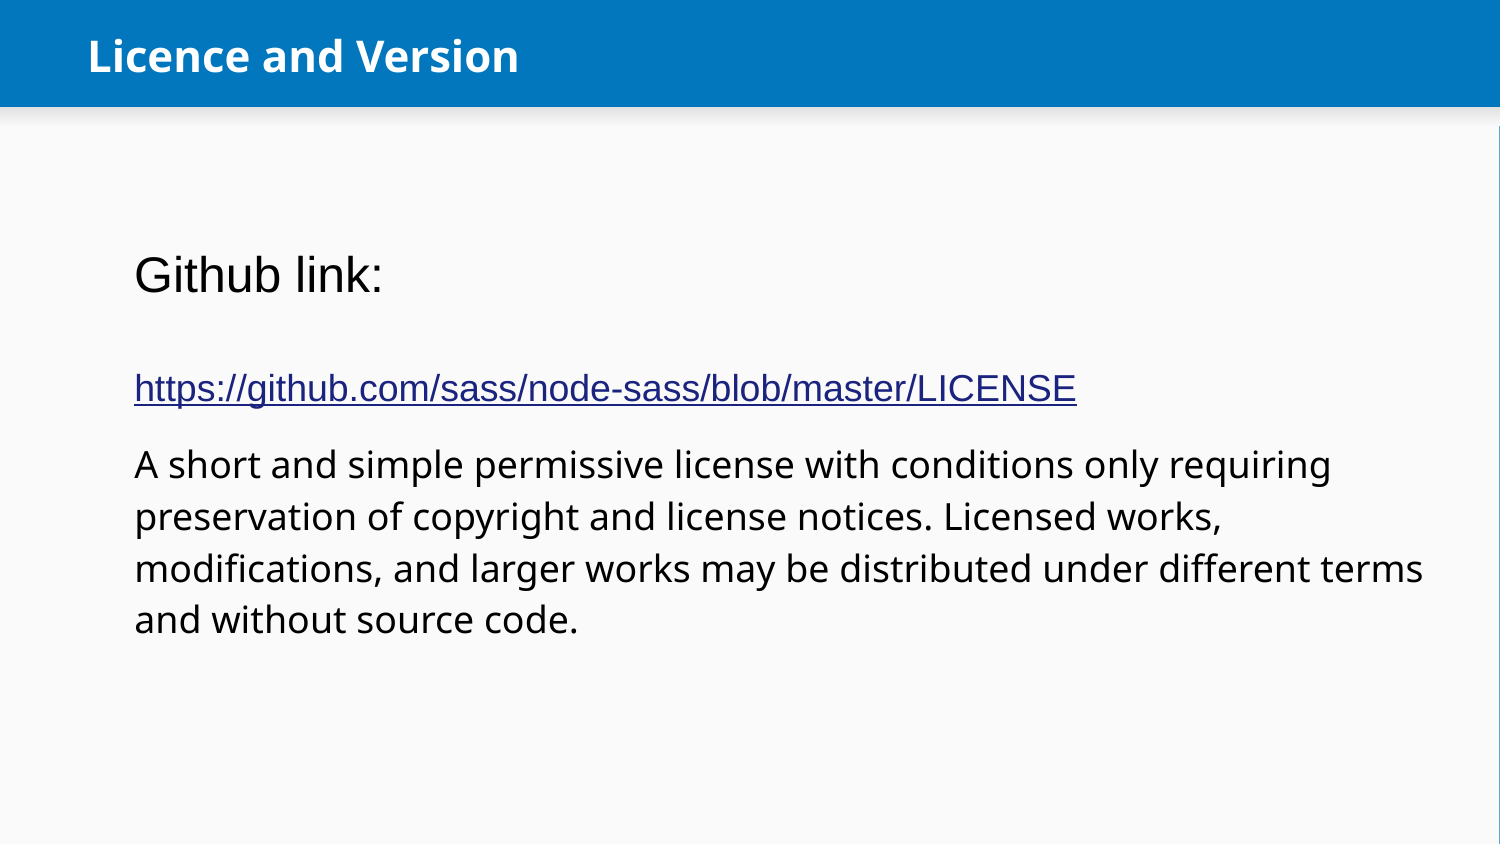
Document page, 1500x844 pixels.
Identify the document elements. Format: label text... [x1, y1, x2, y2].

text_box https://github.com/sass/node-sass/blob/master/LICENSE A short and simple permissive license with conditions only requiring preservation of copyright and license notices. Licensed works, modifications, and larger works may be distributed under different terms and without source code. [119, 342, 1454, 790]
text_box Github link: [119, 234, 455, 310]
text_box Licence and Version [72, 5, 1500, 105]
